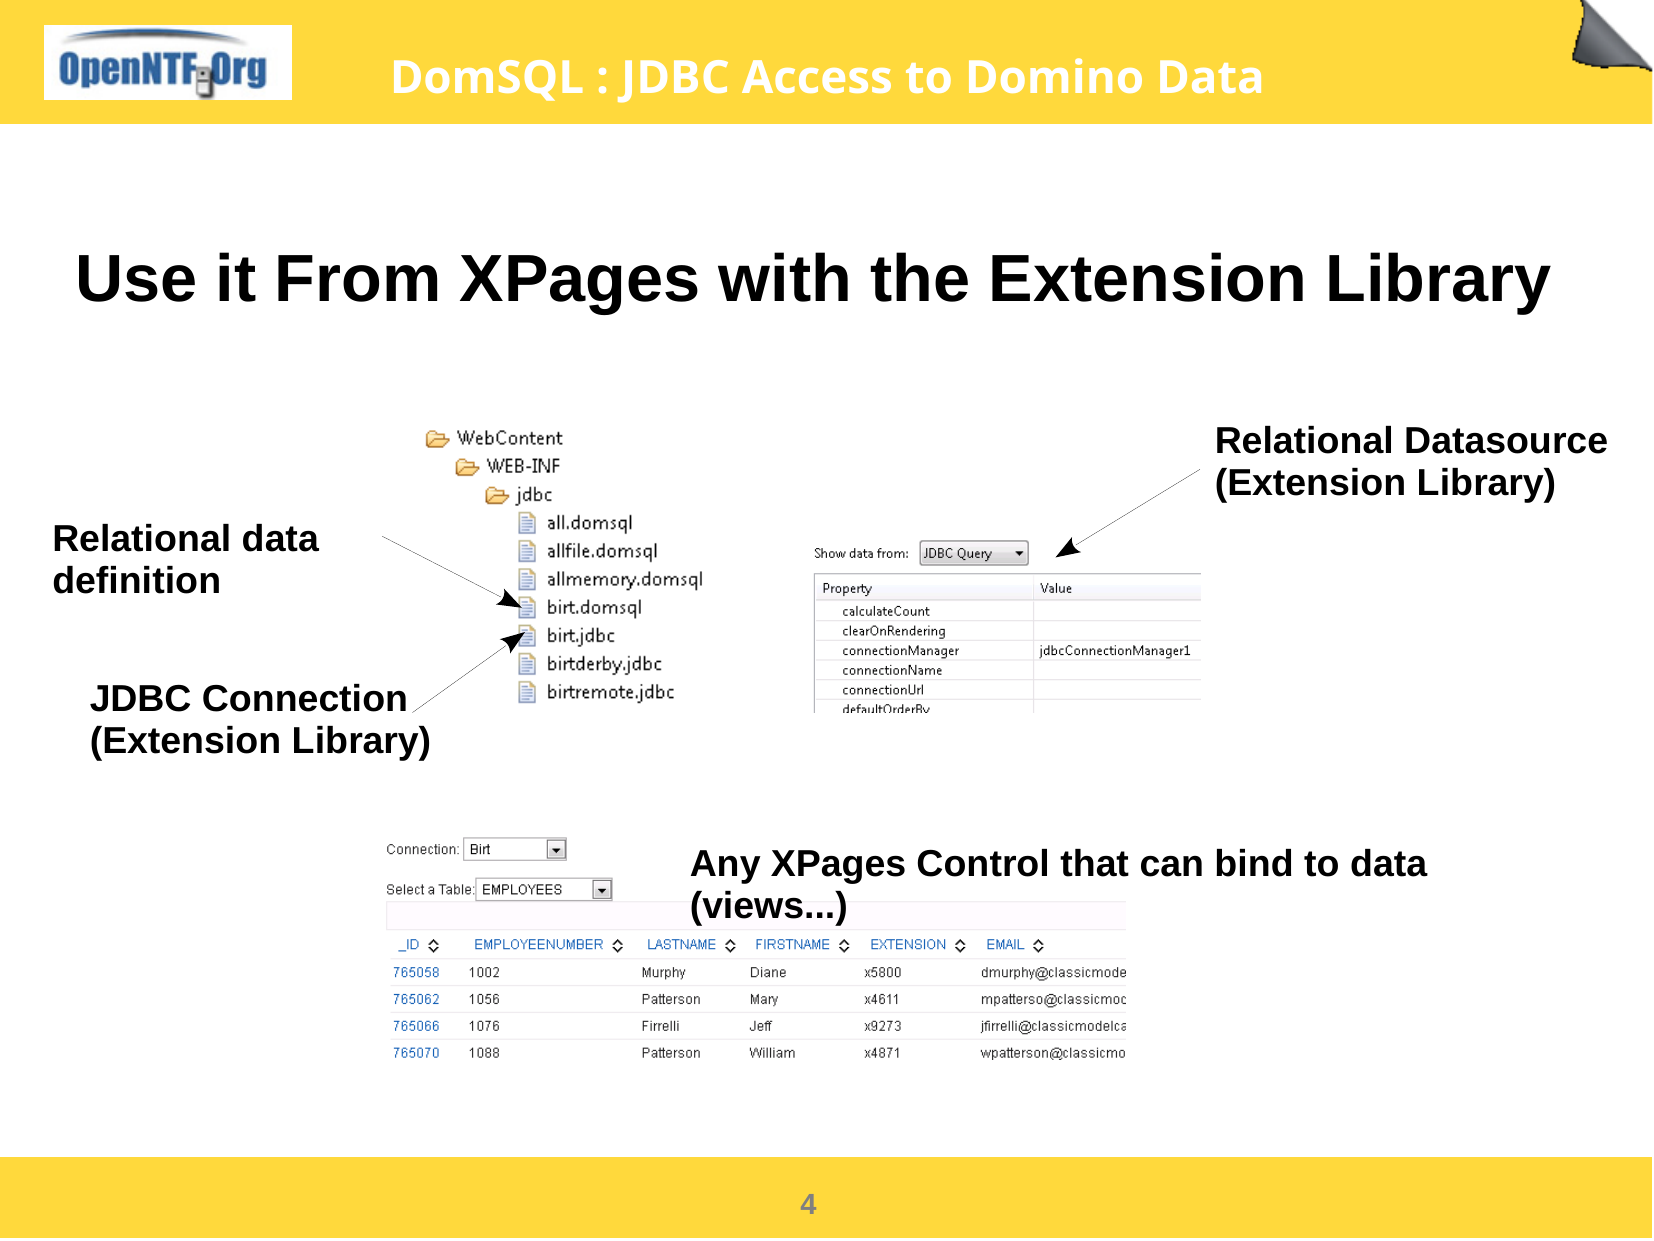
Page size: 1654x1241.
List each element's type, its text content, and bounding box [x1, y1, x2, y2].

text_box Relational Datasource (Extension Library) [1200, 412, 1651, 514]
text_box Any XPages Control that can bind to data (views...) [675, 835, 1463, 938]
picture [406, 426, 713, 708]
text_box JDBC Connection (Extension Library) [75, 670, 451, 772]
picture [0, 0, 1654, 124]
title Use it From XPages with the Extension Library [75, 144, 1613, 316]
picture [375, 824, 1126, 1061]
picture [0, 1157, 1652, 1238]
text_box Relational data definition [37, 510, 413, 612]
picture [803, 535, 1201, 713]
